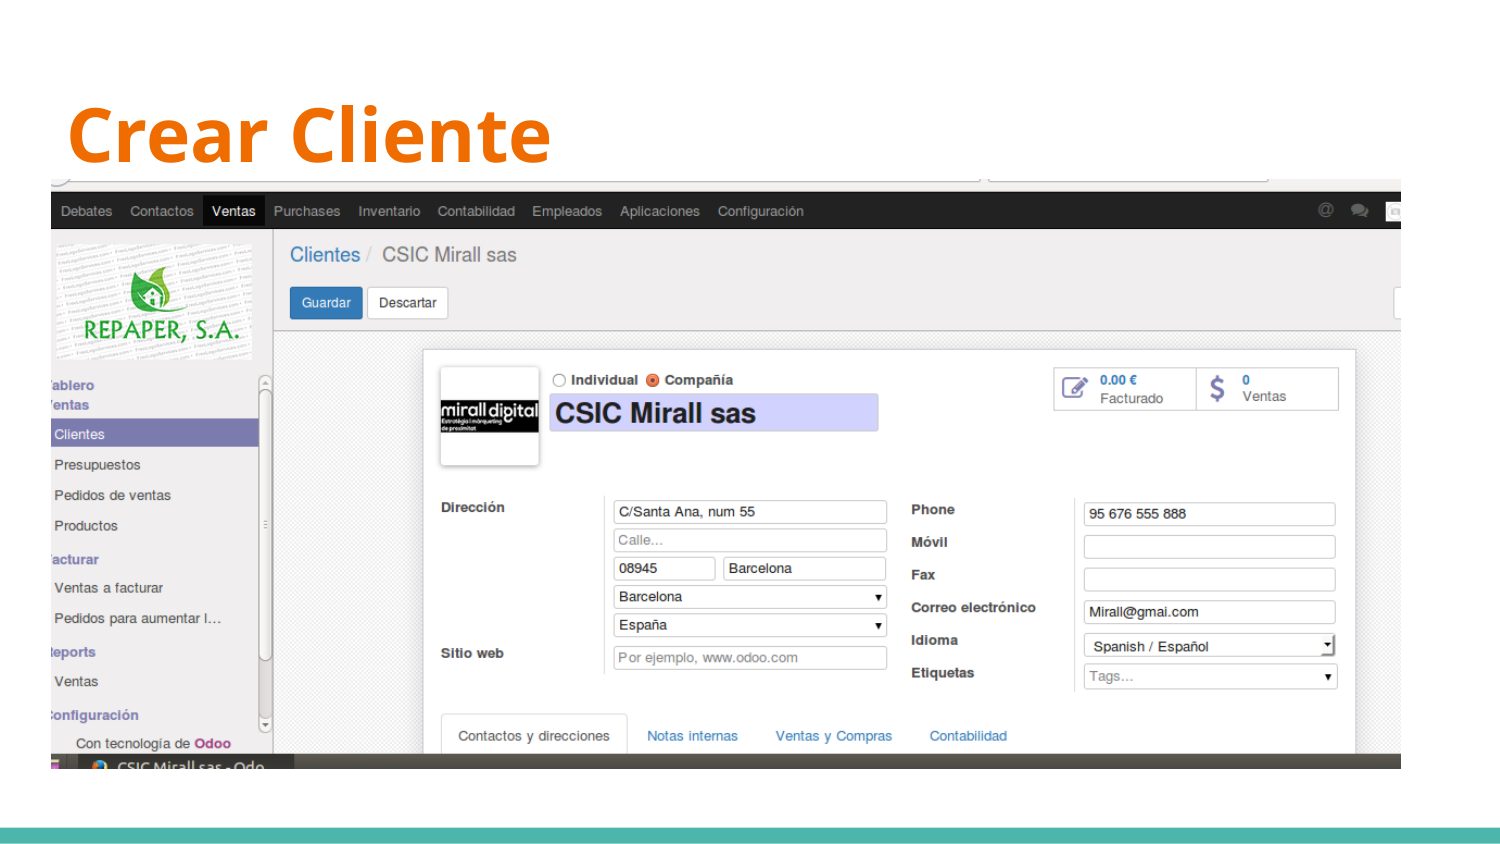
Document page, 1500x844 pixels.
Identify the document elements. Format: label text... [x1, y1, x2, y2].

title Crear Cliente [51, 72, 1449, 189]
picture [51, 179, 1401, 769]
